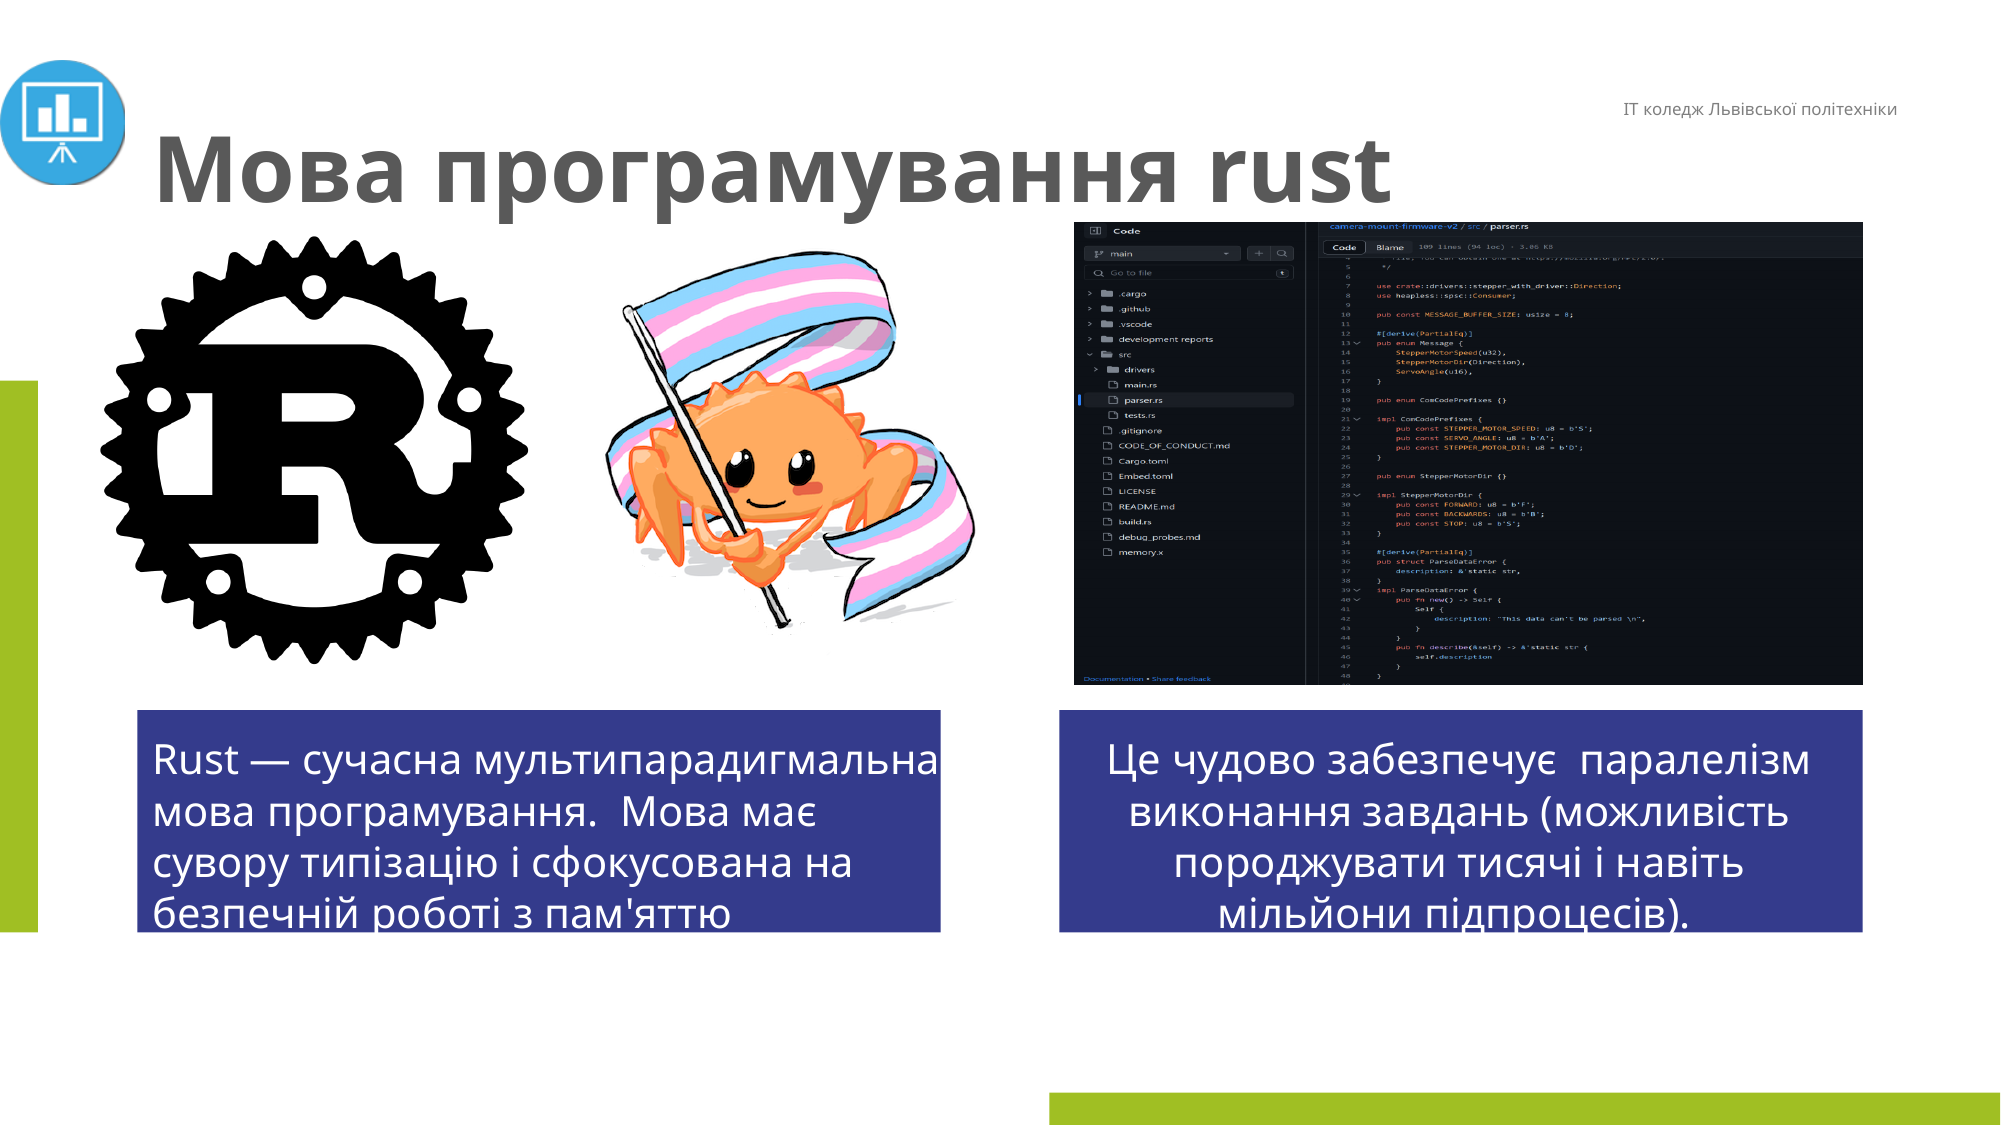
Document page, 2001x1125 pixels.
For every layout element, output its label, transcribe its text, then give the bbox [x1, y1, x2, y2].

picture [1074, 222, 1863, 685]
picture [0, 60, 125, 185]
list Rust — сучасна мультипарадигмальна мова програмування. Мова має сувору типізацію і сфокусована на безпечній роботі з пам'яттю [137, 726, 966, 949]
text_box IT коледж Львівської політехніки [1345, 85, 1913, 161]
picture [578, 234, 1000, 657]
title Мова програмування rust [137, 59, 1863, 278]
text_box [1059, 710, 1863, 933]
text_box [137, 710, 941, 726]
text_box [1049, 1092, 2001, 1125]
list Це чудово забезпечує паралелізм виконання завдань (можливість породжувати тисячі і навіть мільйони підпроцесів). [1059, 726, 1860, 949]
picture [98, 234, 530, 666]
text_box [0, 380, 38, 933]
